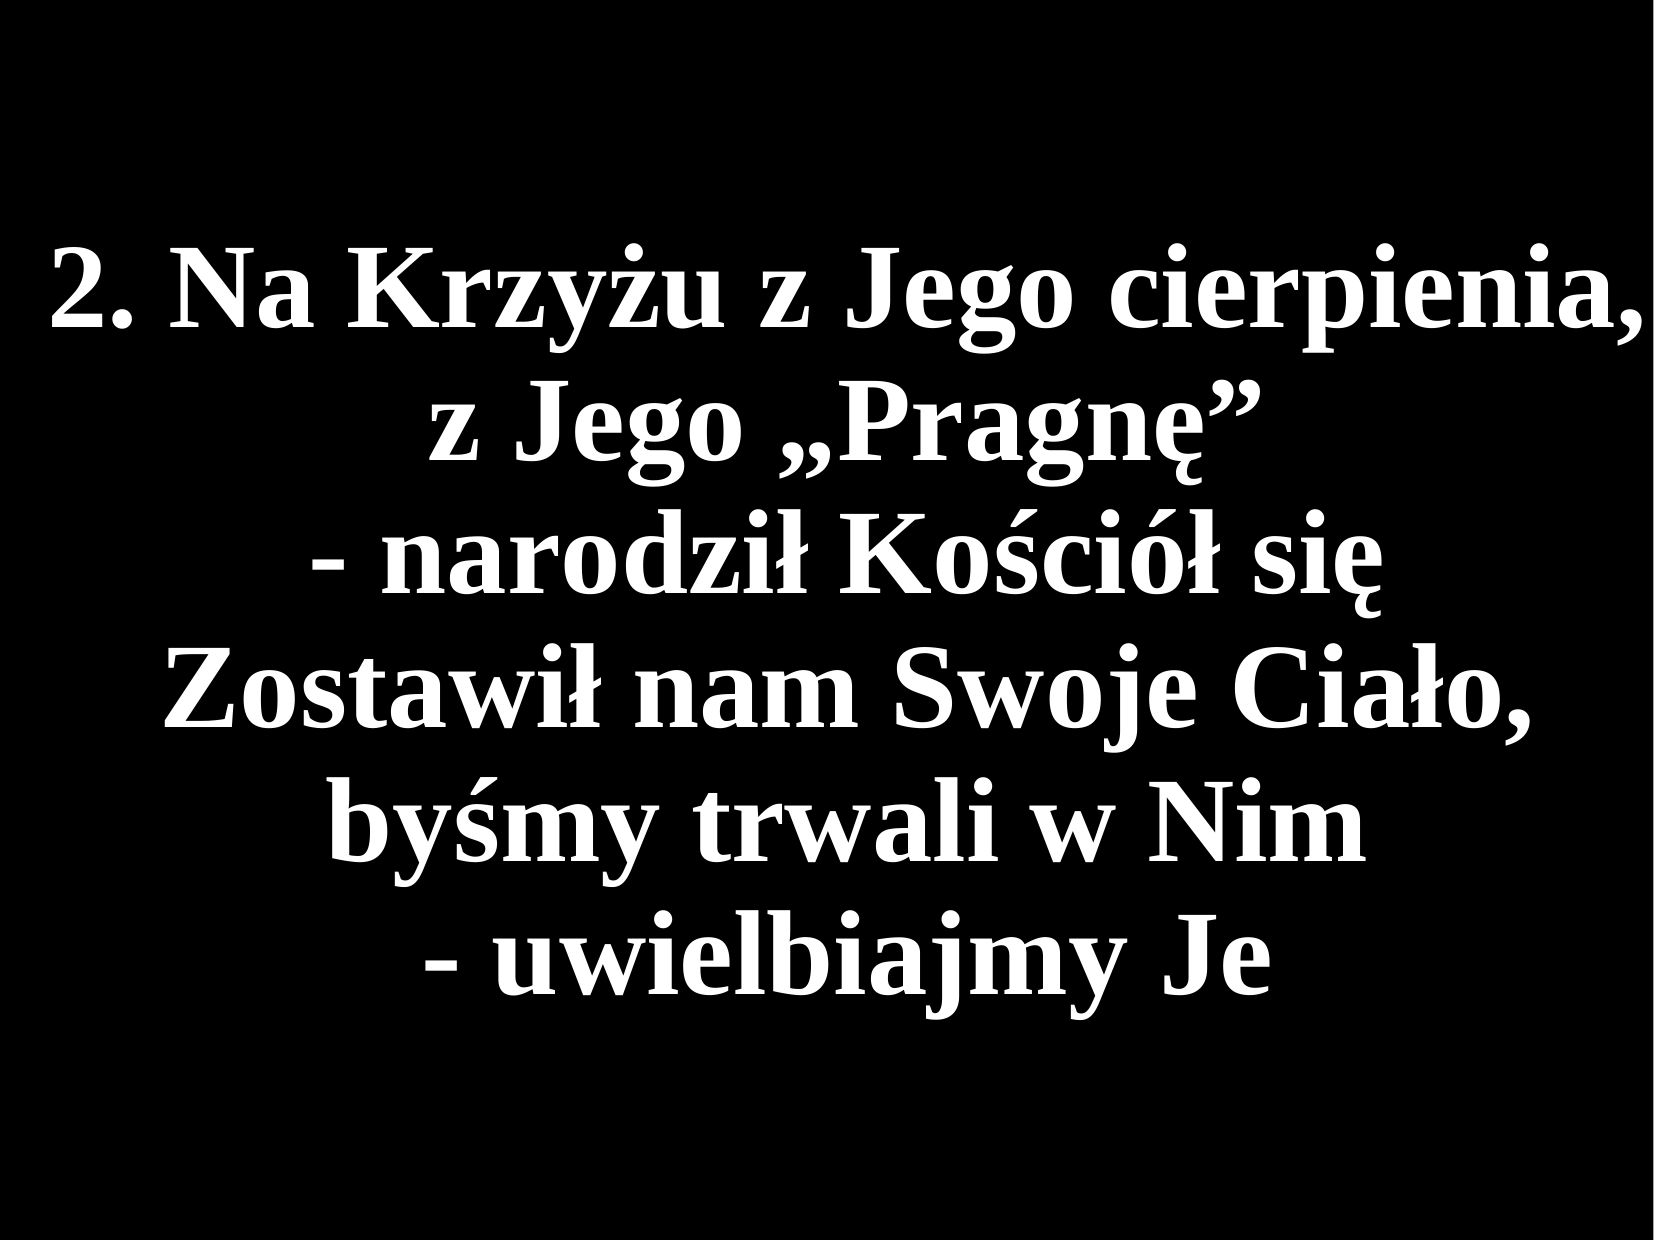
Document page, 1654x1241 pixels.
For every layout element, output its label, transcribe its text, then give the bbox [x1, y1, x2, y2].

subtitle 2. Na Krzyżu z Jego cierpienia, z Jego „Pragnę” - narodził Kościół się Zostawił nam Swoje Ciało, byśmy trwali w Nim - uwielbiajmy Je [0, 0, 1654, 1241]
